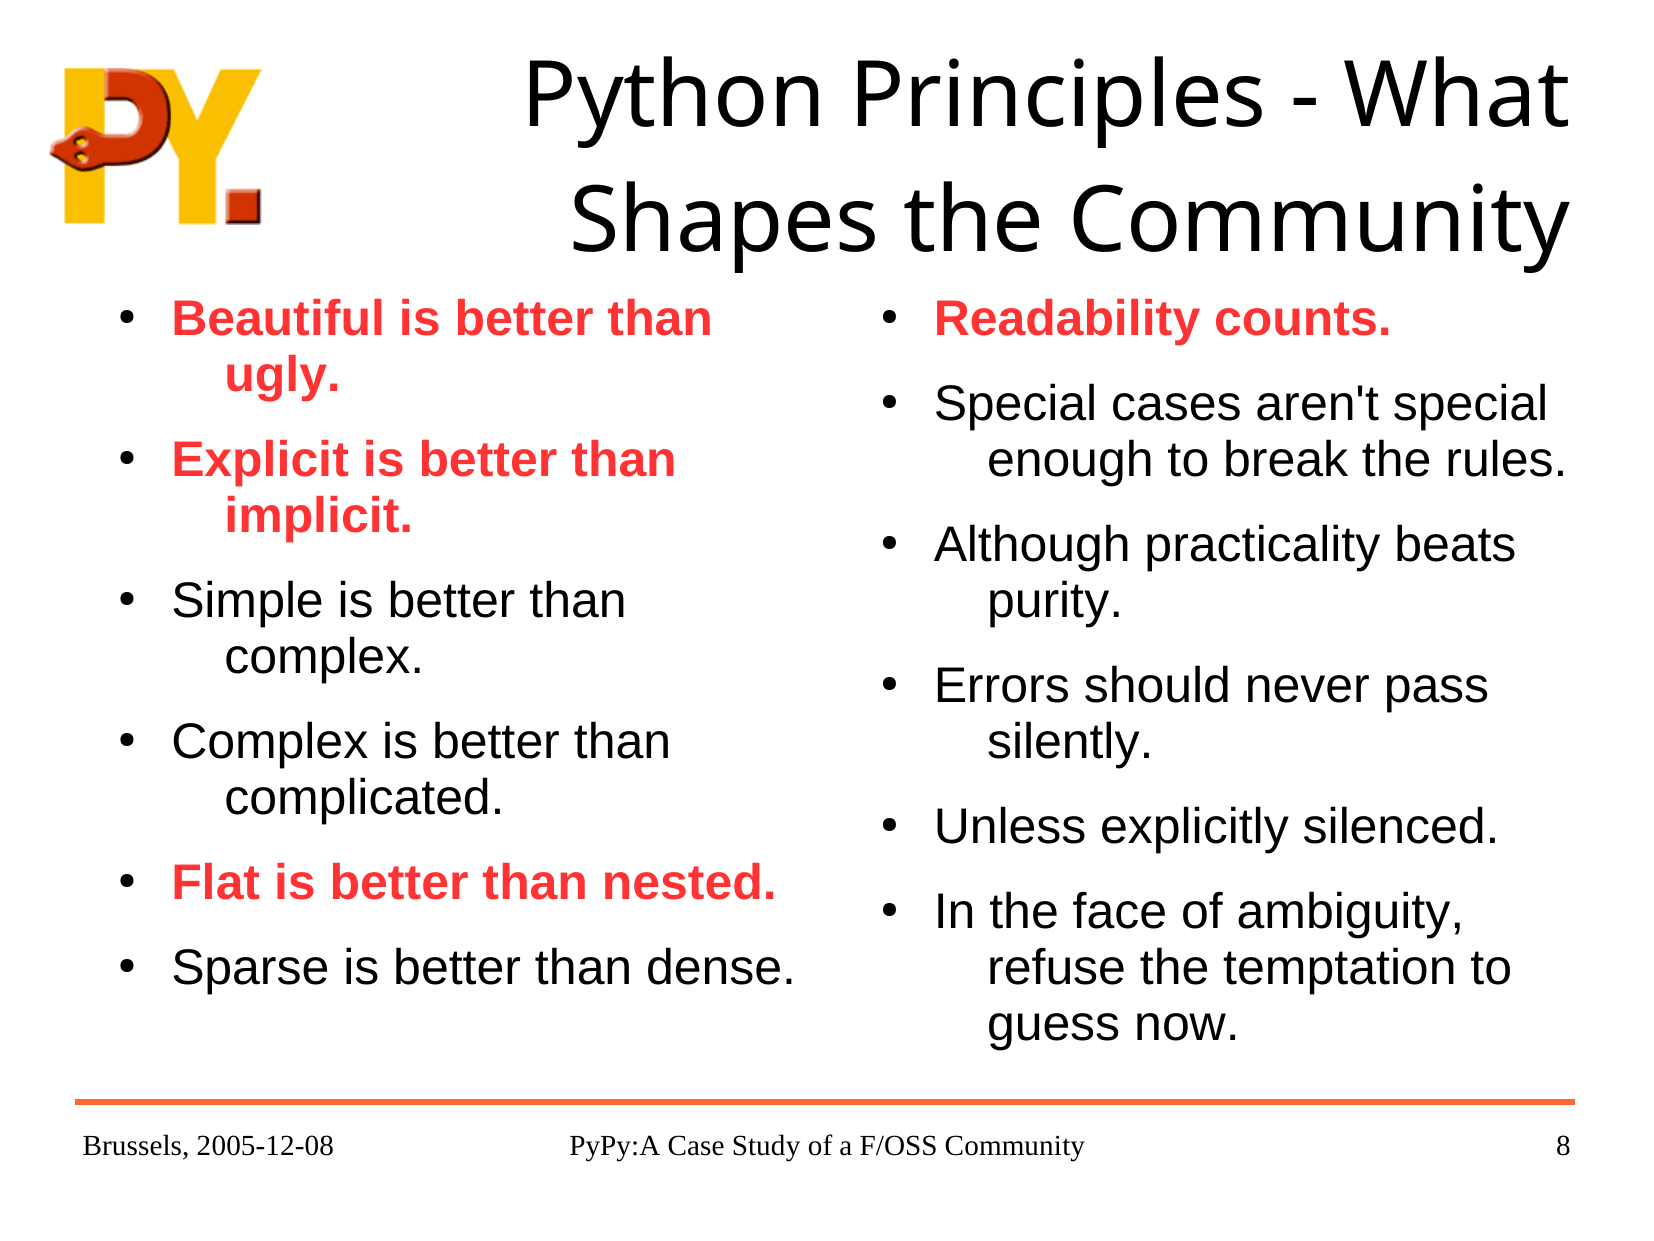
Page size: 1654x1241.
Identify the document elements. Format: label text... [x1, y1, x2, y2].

list Beautiful is better than ugly. Explicit is better than implicit. Simple is better than complex. Complex is better than complicated. Flat is better than nested. Sparse is better than dense. [82, 290, 809, 1109]
list Readability counts. Special cases aren't special enough to break the rules. Although practicality beats purity. Errors should never pass silently. Unless explicitly silenced. In the face of ambiguity, refuse the temptation to guess now. [845, 290, 1572, 1109]
picture [49, 67, 263, 225]
title Python Principles - What Shapes the Community [337, 41, 1571, 265]
